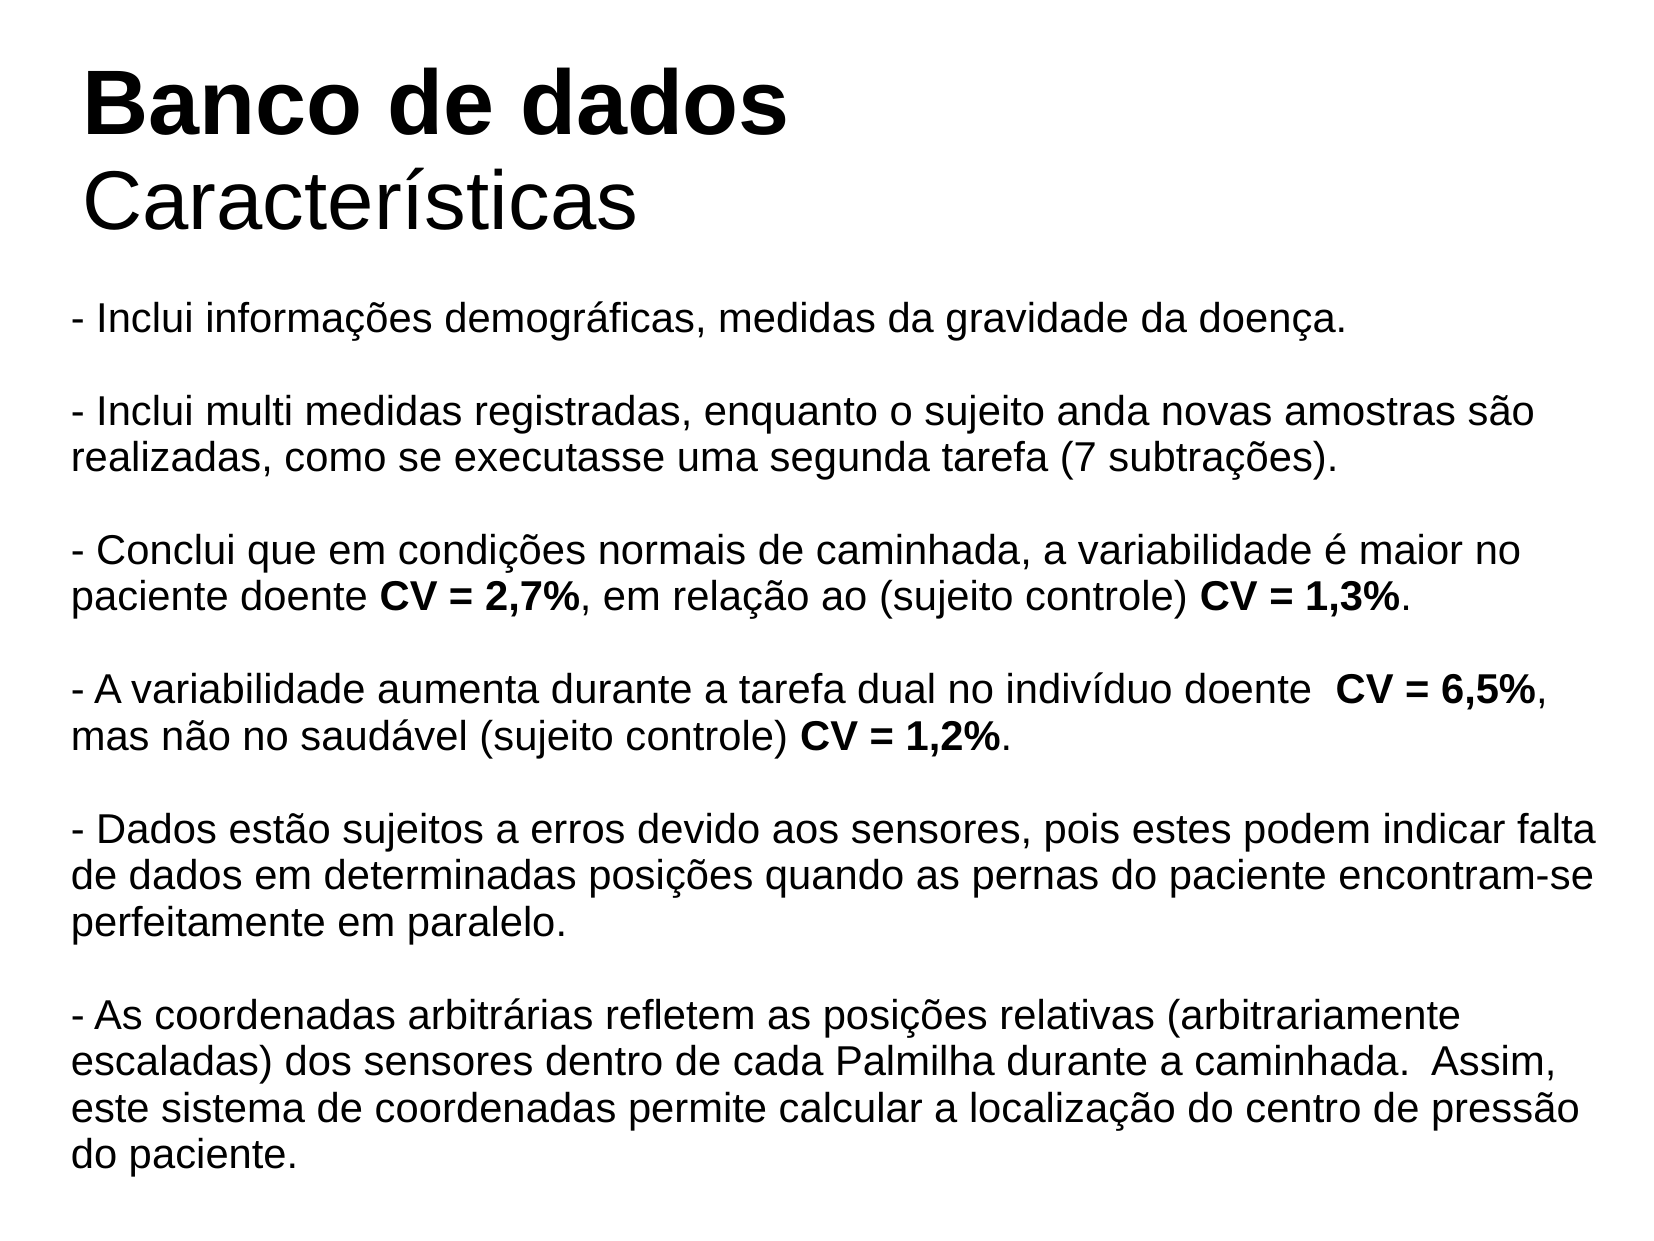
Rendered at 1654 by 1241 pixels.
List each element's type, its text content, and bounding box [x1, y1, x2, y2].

title Banco de dados Características [82, 47, 1235, 253]
title - Inclui informações demográficas, medidas da gravidade da doença. - Inclui multi medidas registradas, enquanto o sujeito anda novas amostras são realizadas, como se executasse uma segunda tarefa (7 subtrações). - Conclui que em condições normais de caminhada, a variabilidade é maior no paciente doente CV = 2,7%, em relação ao (sujeito controle) CV = 1,3%. - A variabilidade aumenta durante a tarefa dual no indivíduo doente CV = 6,5%, mas não no saudável (sujeito controle) CV = 1,2%. - Dados estão sujeitos a erros devido aos sensores, pois estes podem indicar falta de dados em determinadas posições quando as pernas do paciente encontram-se perfeitamente em paralelo. - As coordenadas arbitrárias refletem as posições relativas (arbitrariamente escaladas) dos sensores dentro de cada Palmilha durante a caminhada. Assim, este sistema de coordenadas permite calcular a localização do centro de pressão do paciente. [35, 278, 1636, 1193]
